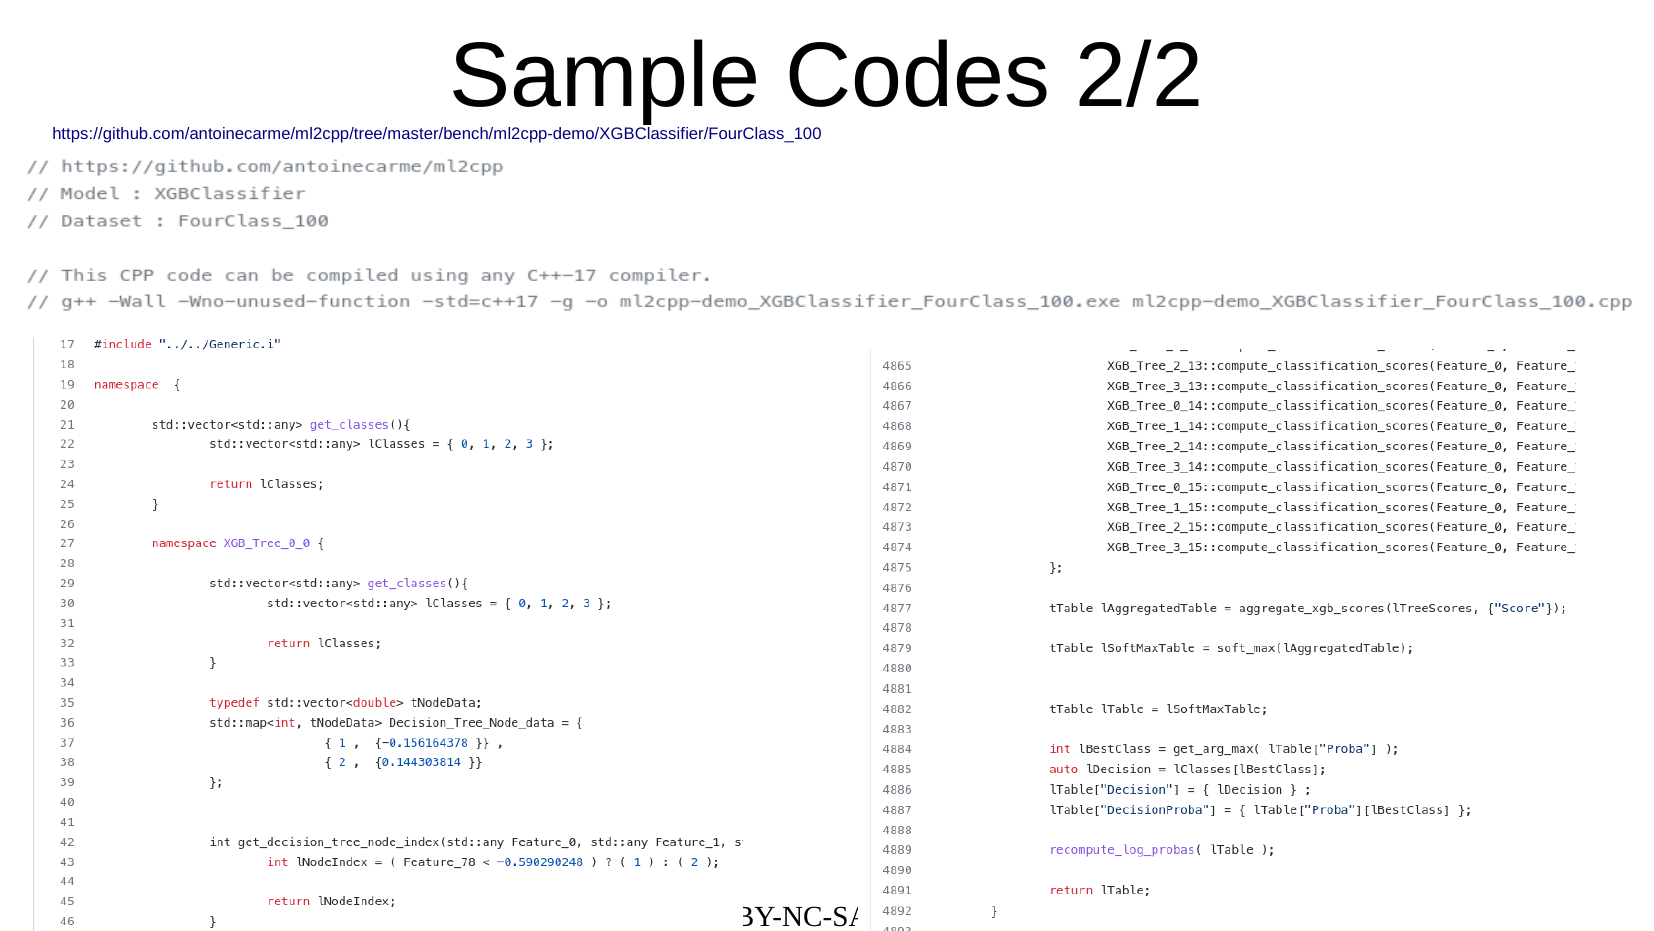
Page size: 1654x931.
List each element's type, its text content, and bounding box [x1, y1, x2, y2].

title Sample Codes 2/2 [82, 23, 1571, 127]
picture [858, 349, 1576, 931]
text_box https://github.com/antoinecarme/ml2cpp/tree/master/bench/ml2cpp-demo/XGBClassifier/FourClass_100 [37, 117, 1538, 146]
picture [5, 146, 1654, 931]
